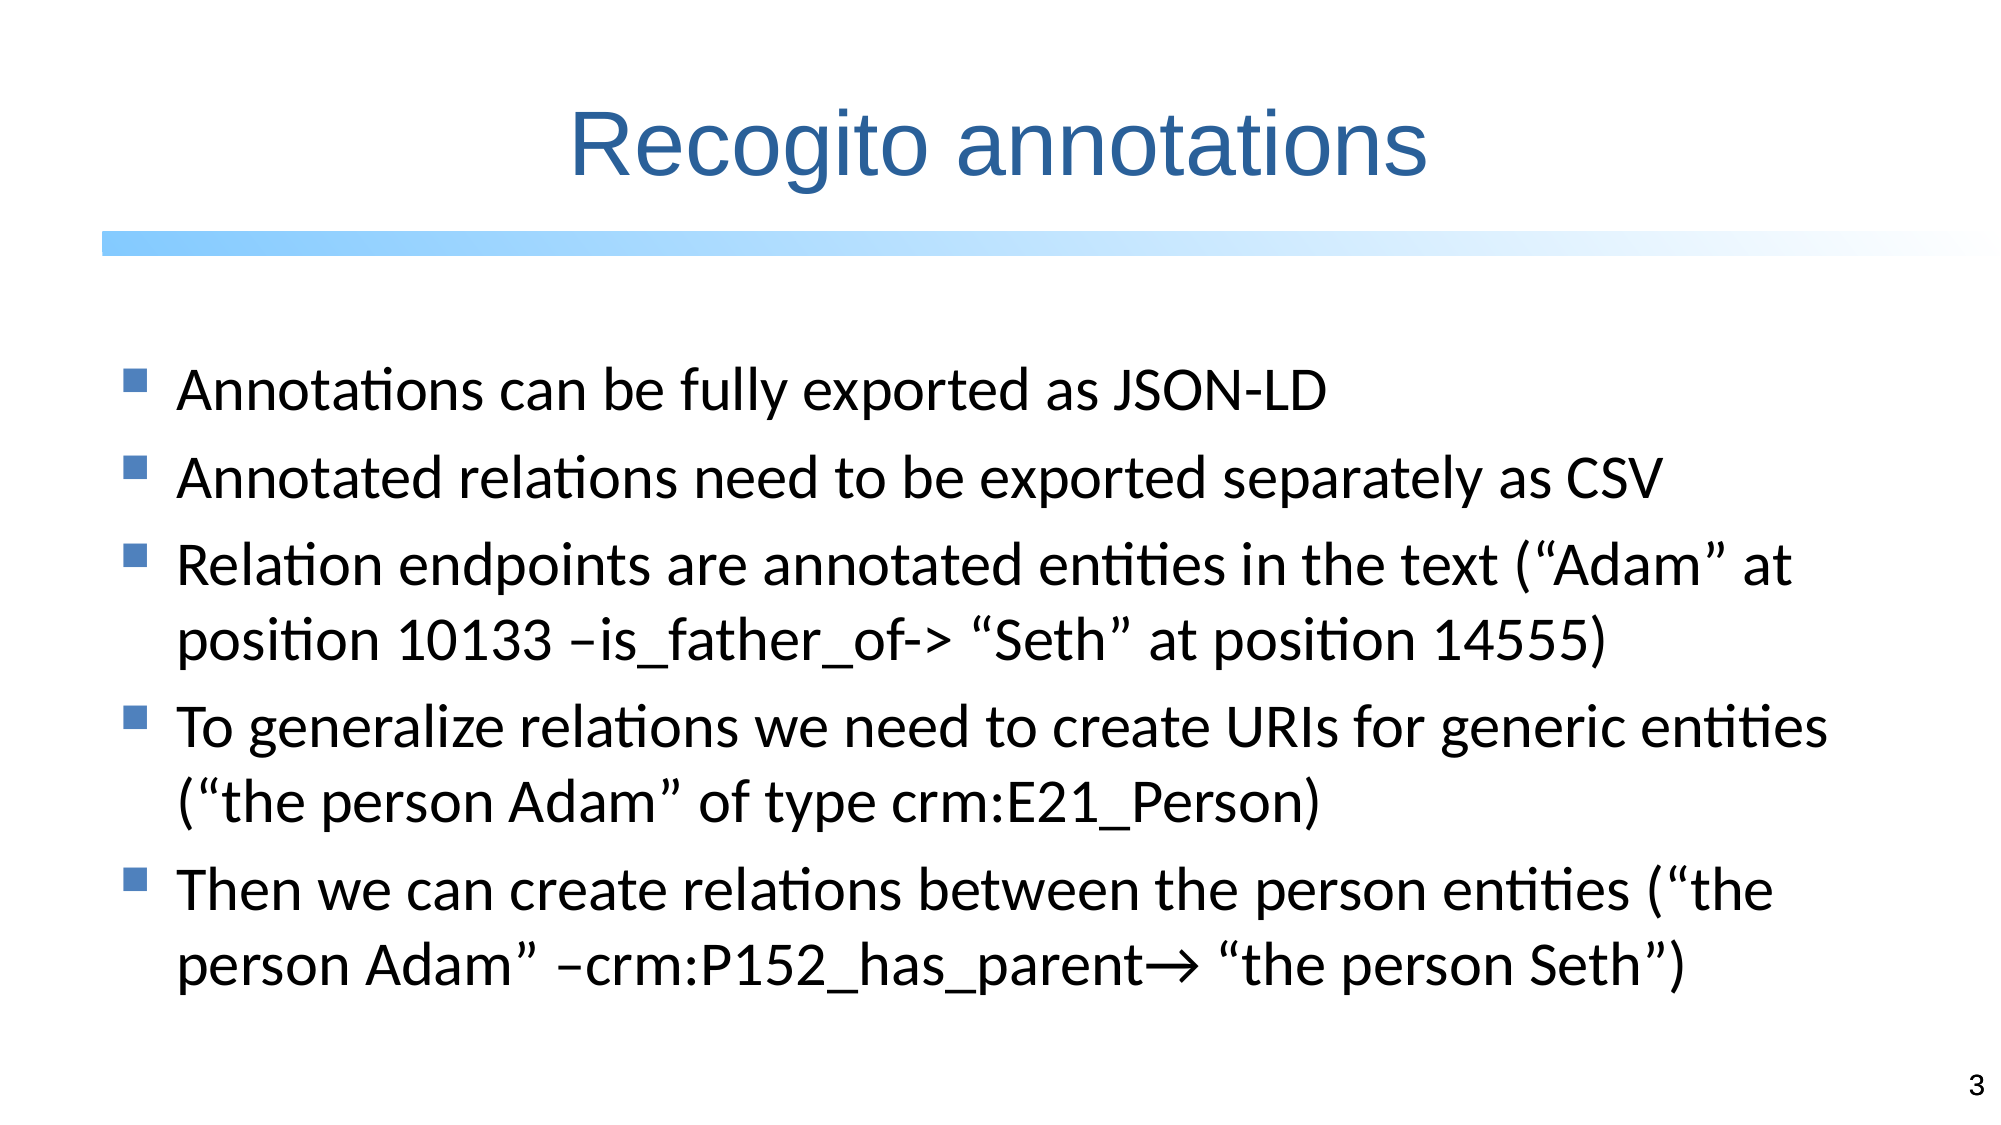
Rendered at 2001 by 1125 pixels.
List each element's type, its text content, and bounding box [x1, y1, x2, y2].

text_box Annotations can be fully exported as JSON-LD Annotated relations need to be exported separately as CSV Relation endpoints are annotated entities in the text (“Adam” at position 10133 –is_father_of-> “Seth” at position 14555) To generalize relations we need to create URIs for generic entities (“the person Adam” of type crm:E21_Person) Then we can create relations between the person entities (“the person Adam” –crm:P152_has_parent→ “the person Seth”) [105, 340, 1906, 1084]
title Recogito annotations [99, 45, 1900, 233]
